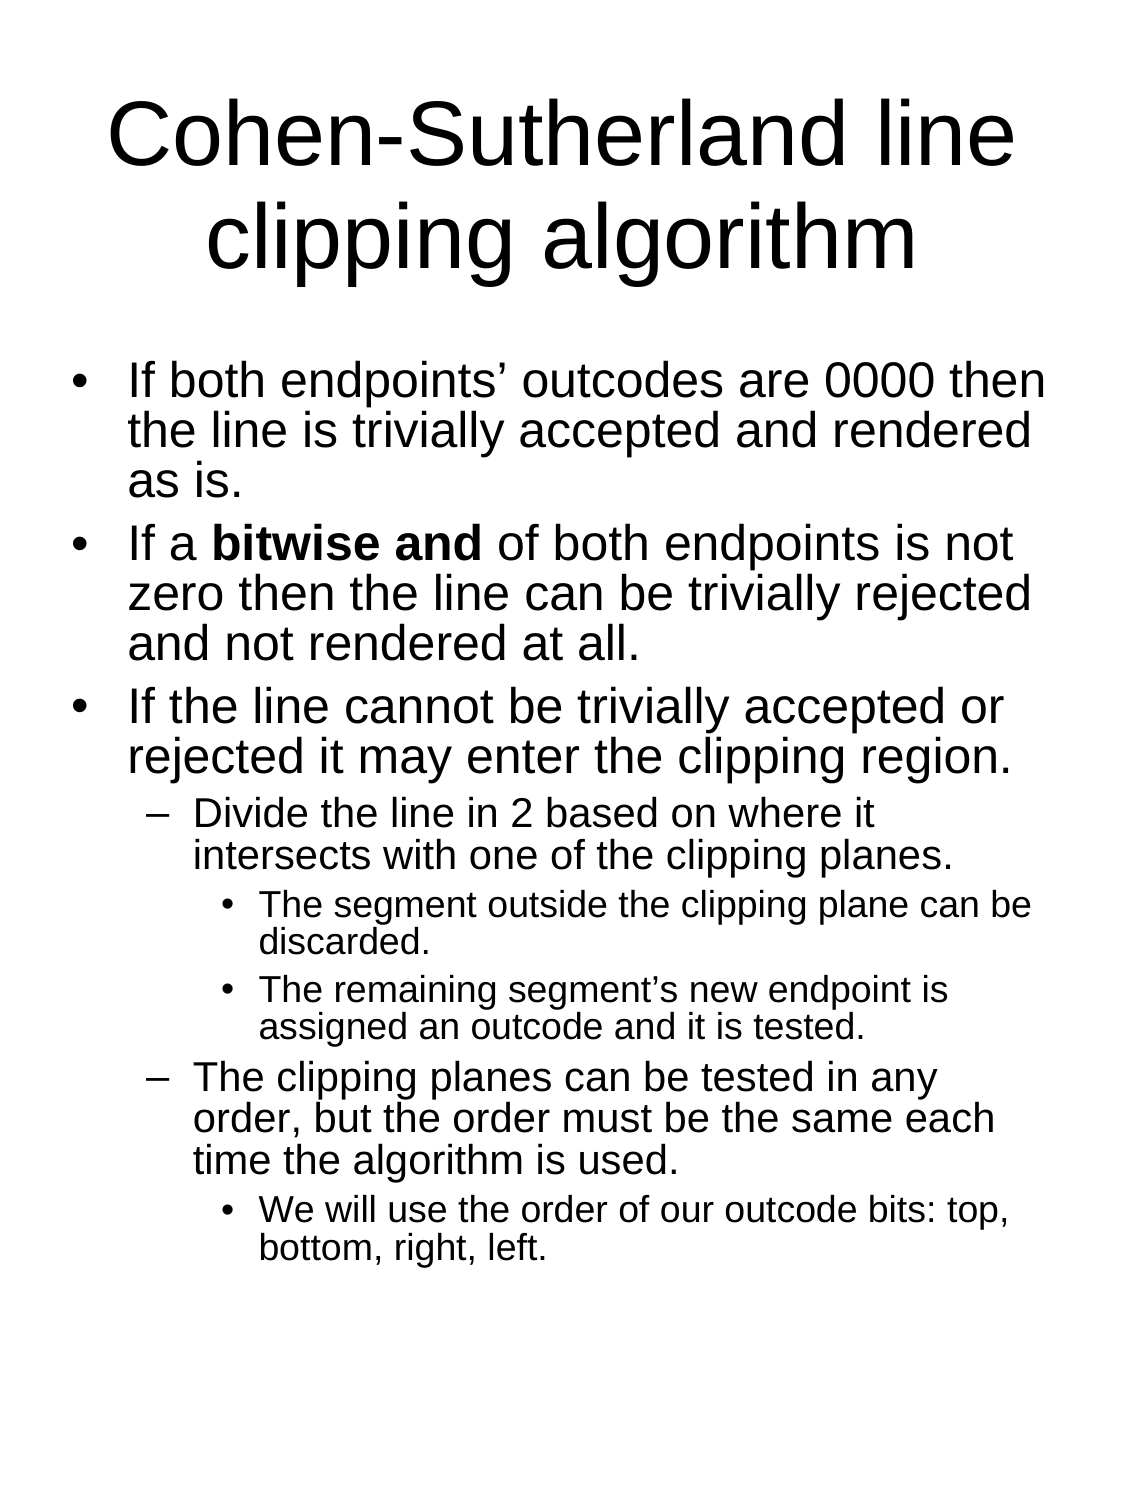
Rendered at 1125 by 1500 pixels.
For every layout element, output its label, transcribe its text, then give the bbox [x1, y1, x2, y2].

list If both endpoints’ outcodes are 0000 then the line is trivially accepted and rendered as is. If a bitwise and of both endpoints is not zero then the line can be trivially rejected and not rendered at all. If the line cannot be trivially accepted or rejected it may enter the clipping region. Divide the line in 2 based on where it intersects with one of the clipping planes. The segment outside the clipping plane can be discarded. The remaining segment’s new endpoint is assigned an outcode and it is tested. The clipping planes can be tested in any order, but the order must be the same each time the algorithm is used. We will use the order of our outcode bits: top, bottom, right, left. [56, 349, 1069, 1400]
title Cohen-Sutherland line clipping algorithm [56, 60, 1069, 311]
